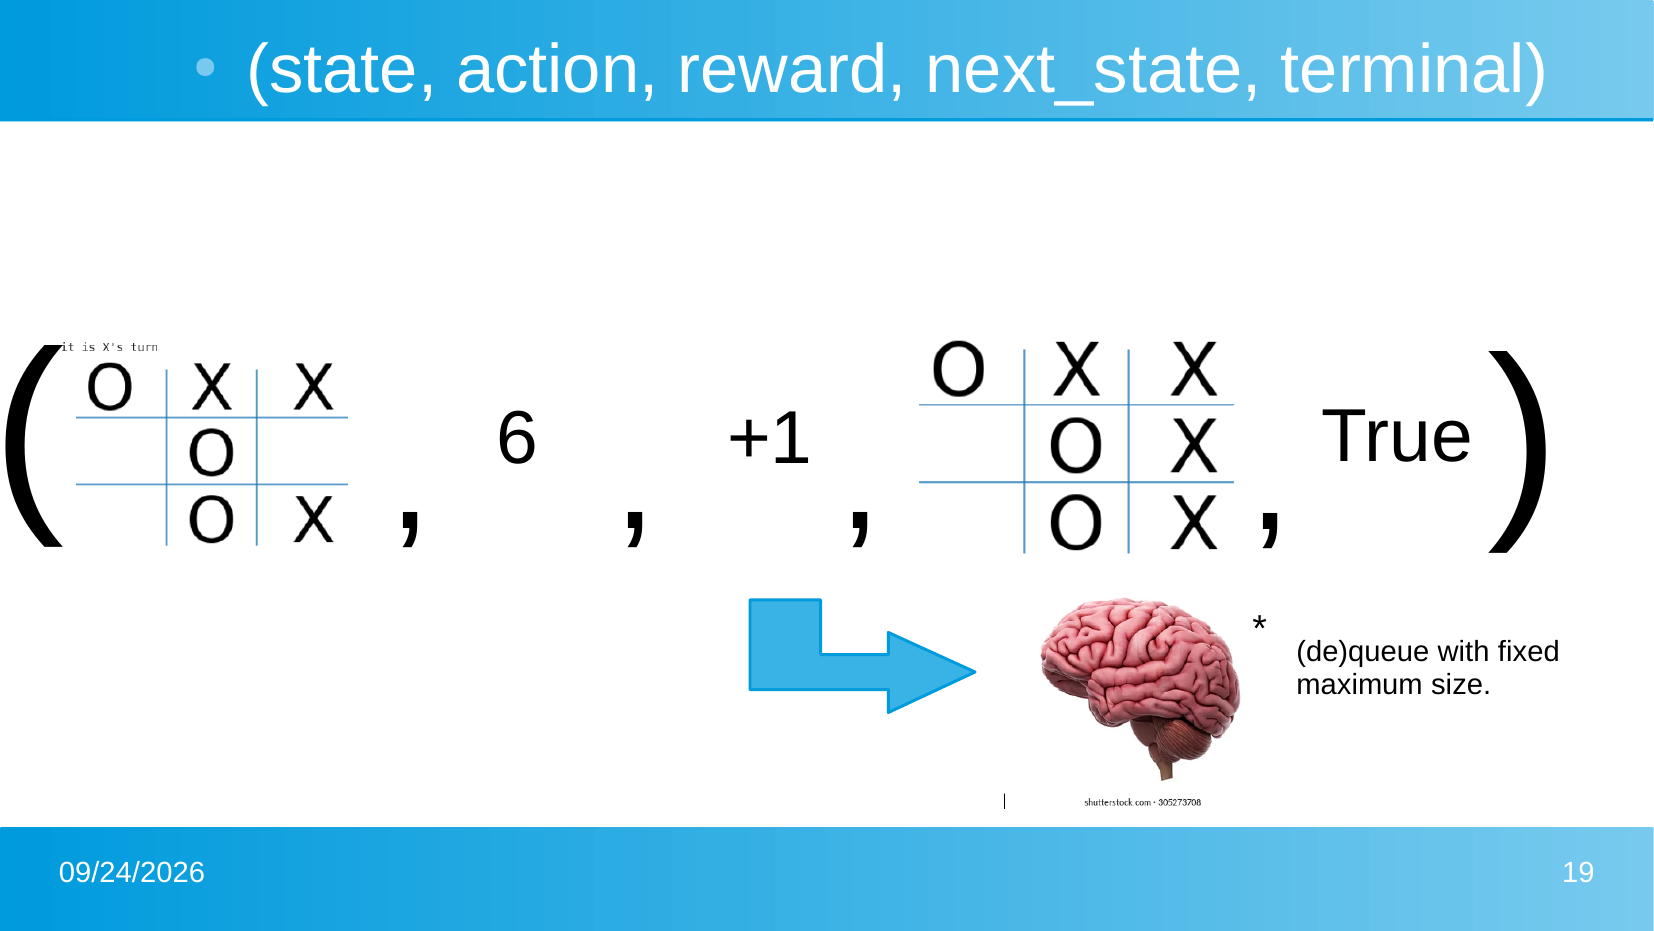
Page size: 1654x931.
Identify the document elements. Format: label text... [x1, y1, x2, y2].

picture [54, 337, 376, 563]
text_box (de)queue with fixed maximum size. [1281, 627, 1576, 709]
text_box +1 [712, 388, 825, 488]
text_box * [1237, 600, 1282, 657]
text_box , [1234, 385, 1307, 569]
text_box , [825, 385, 897, 568]
title (state, action, reward, next_state, terminal) [59, 29, 1595, 108]
text_box ) [1473, 305, 1576, 563]
text_box 6 [481, 388, 554, 488]
text_box , [375, 385, 447, 568]
text_box ( [0, 298, 80, 556]
picture [900, 334, 1251, 563]
text_box [750, 599, 976, 713]
text_box , [600, 385, 672, 568]
text_box True [1307, 385, 1473, 485]
picture [1004, 586, 1279, 809]
